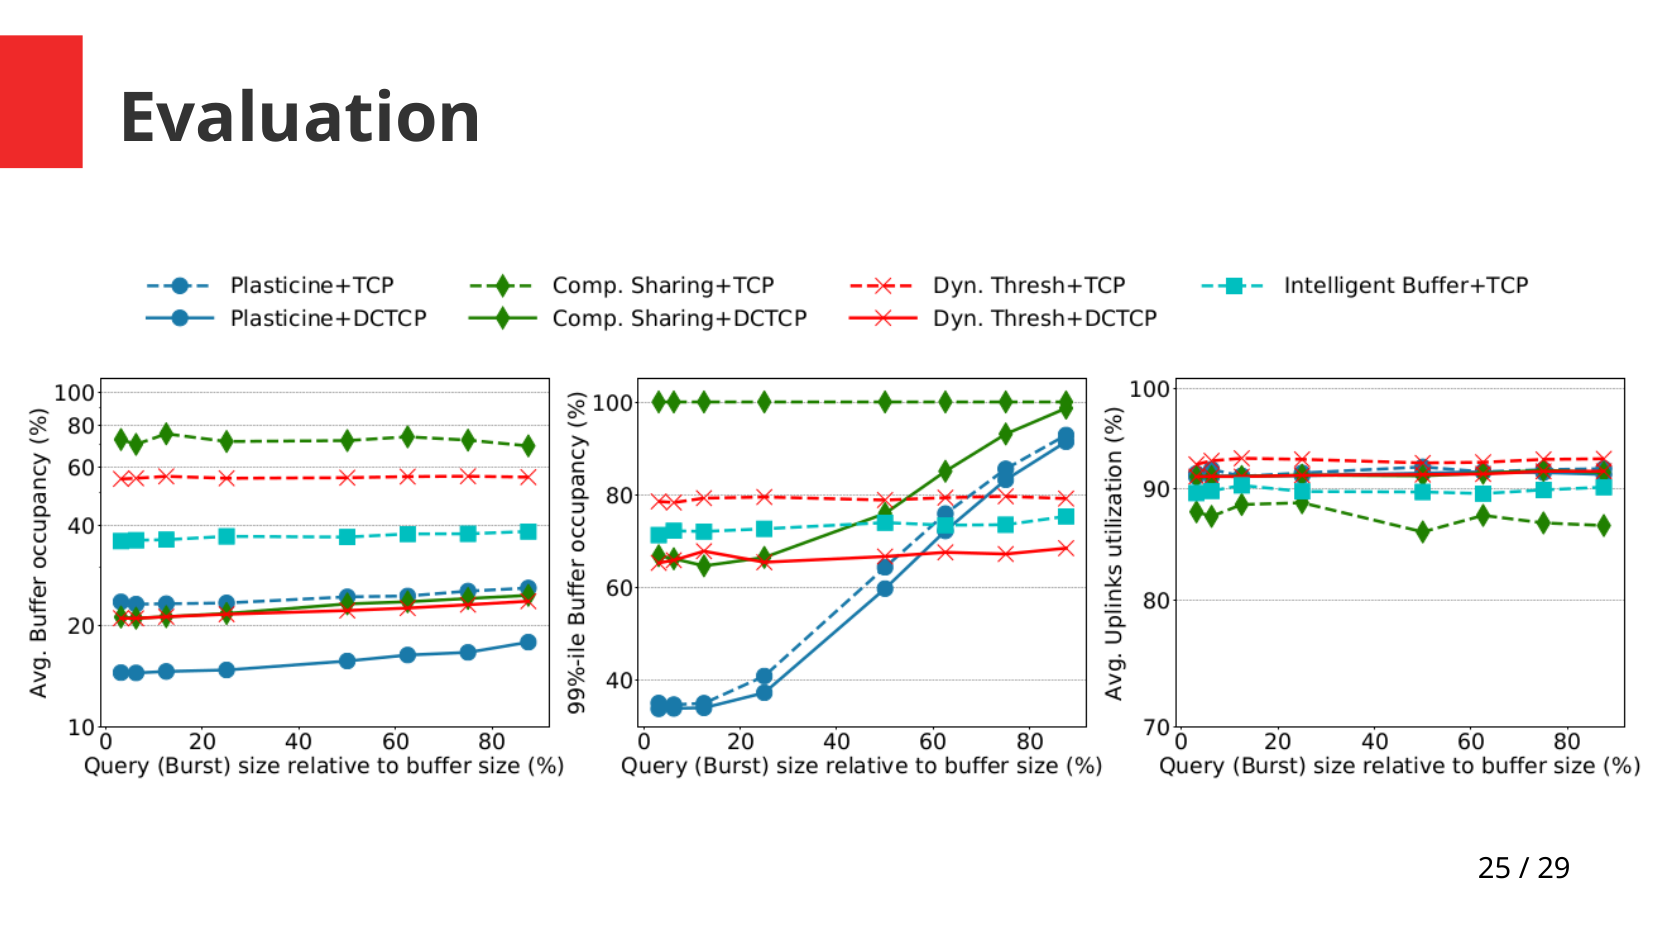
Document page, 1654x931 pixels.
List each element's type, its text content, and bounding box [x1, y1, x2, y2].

picture [3, 250, 1654, 805]
title Evaluation [118, 36, 1571, 193]
